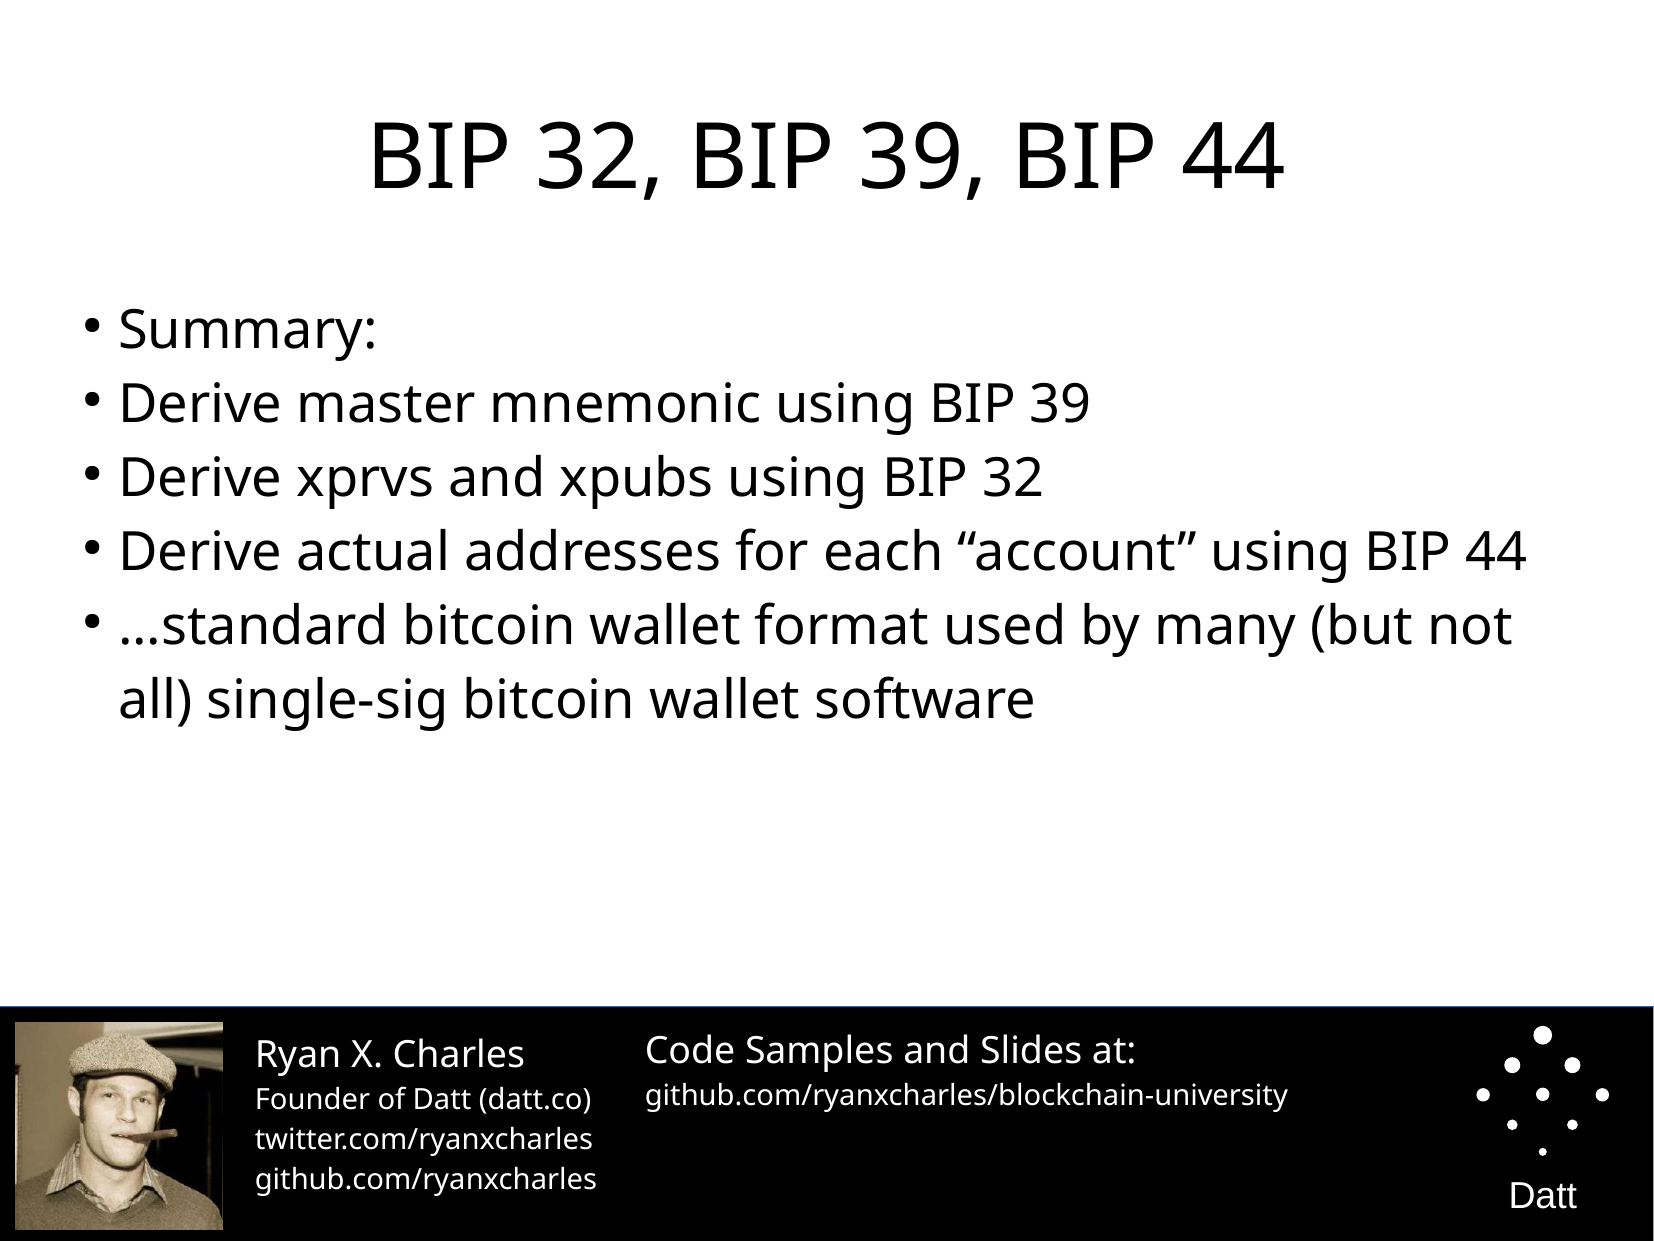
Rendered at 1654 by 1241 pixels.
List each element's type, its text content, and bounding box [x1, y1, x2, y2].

text_box Ryan X. Charles Founder of Datt (datt.co) twitter.com/ryanxcharles github.com/ryanxcharles [240, 1020, 976, 1241]
title BIP 32, BIP 39, BIP 44 [82, 49, 1571, 257]
picture [1475, 1023, 1611, 1159]
text_box Code Samples and Slides at: github.com/ryanxcharles/blockchain-university [630, 1015, 1403, 1156]
picture [15, 1022, 223, 1231]
text_box [0, 1006, 1654, 1241]
text_box Datt [1452, 1167, 1633, 1241]
subtitle Summary: Derive master mnemonic using BIP 39 Derive xprvs and xpubs using BIP 32 Derive actual addresses for each “account” using BIP 44 ...standard bitcoin wallet format used by many (but not all) single-sig bitcoin wallet software [82, 290, 1571, 1010]
